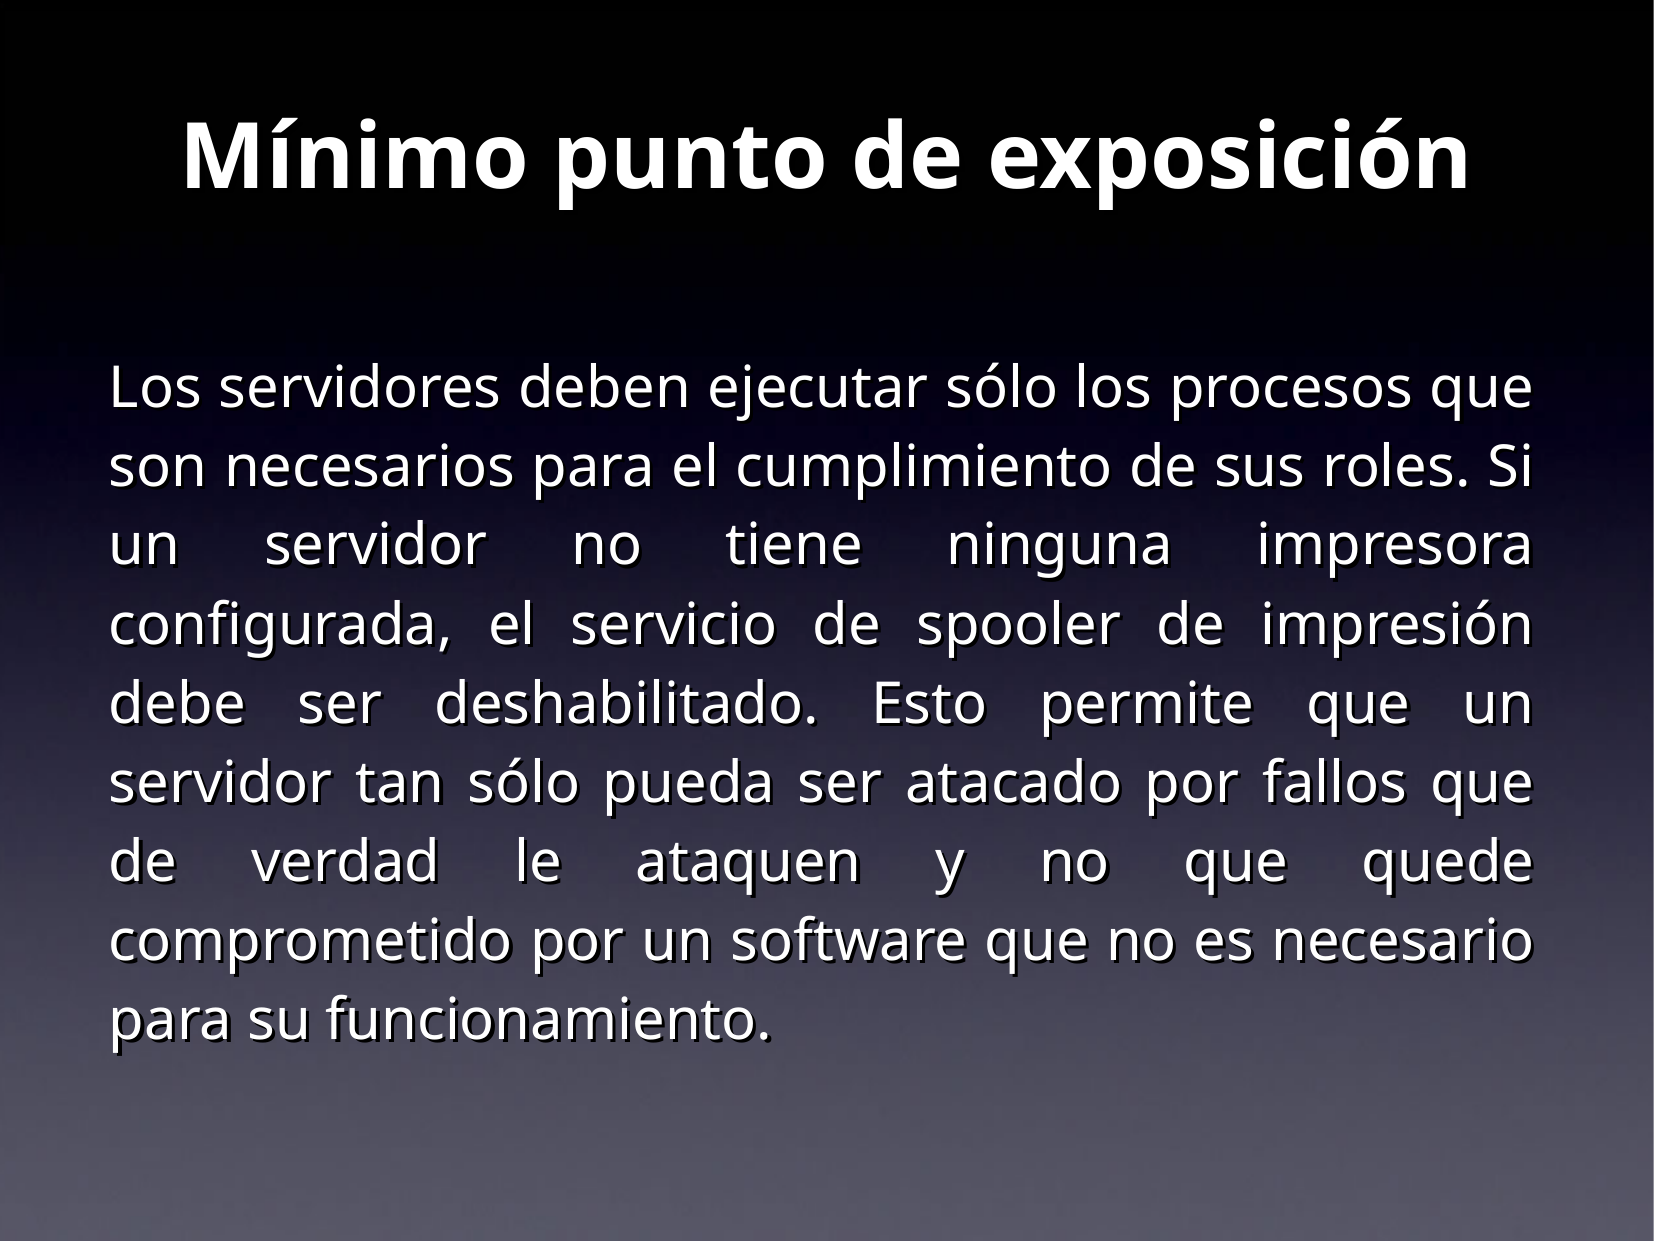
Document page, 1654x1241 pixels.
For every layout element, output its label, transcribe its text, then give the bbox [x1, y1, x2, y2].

picture [0, 0, 1654, 1241]
title Mínimo punto de exposición [82, 49, 1571, 257]
list Los servidores deben ejecutar sólo los procesos que son necesarios para el cumplimiento de sus roles. Si un servidor no tiene ninguna impresora configurada, el servicio de spooler de impresión debe ser deshabilitado. Esto permite que un servidor tan sólo pueda ser atacado por fallos que de verdad le ataquen y no que quede comprometido por un software que no es necesario para su funcionamiento. [47, 345, 1536, 1065]
